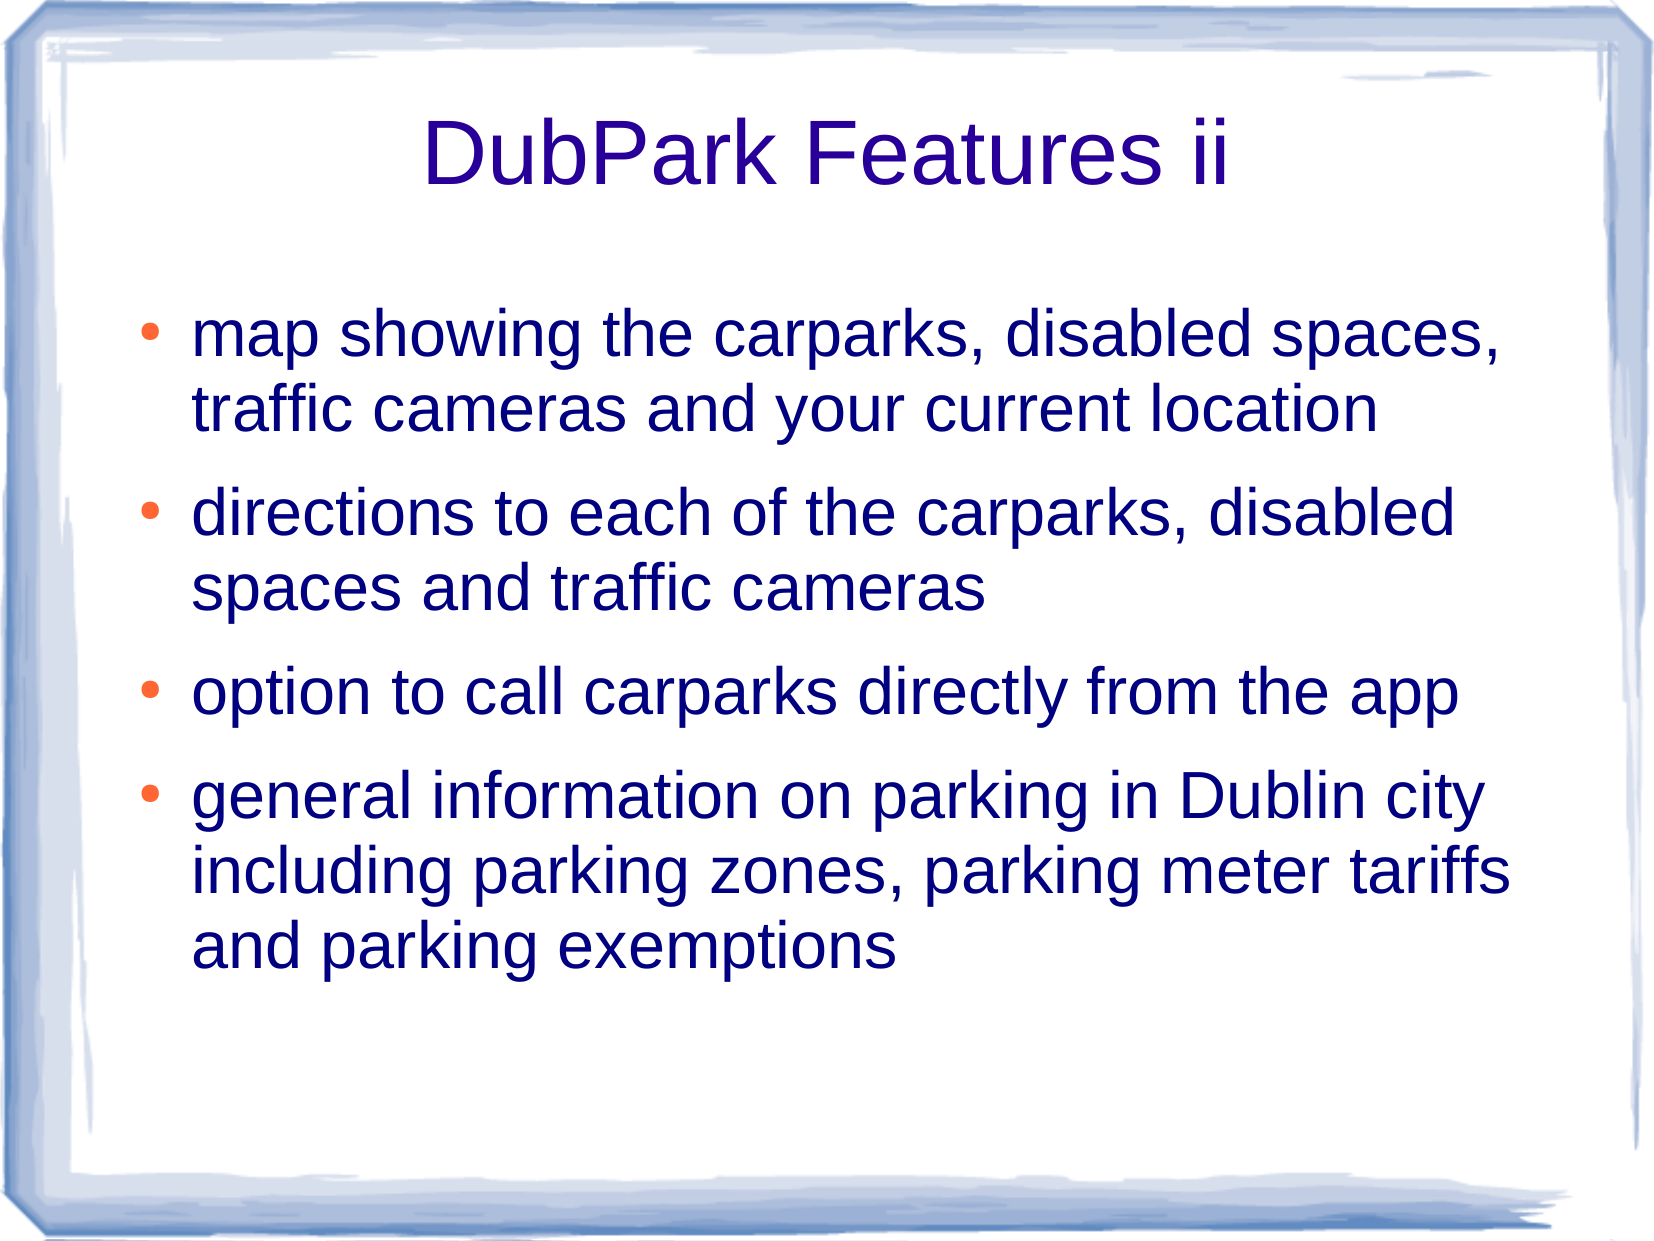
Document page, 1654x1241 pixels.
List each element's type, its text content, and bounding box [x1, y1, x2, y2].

picture [0, 0, 1654, 1241]
title DubPark Features ii [82, 49, 1571, 257]
list map showing the carparks, disabled spaces, traffic cameras and your current location directions to each of the carparks, disabled spaces and traffic cameras option to call carparks directly from the app general information on parking in Dublin city including parking zones, parking meter tariffs and parking exemptions [120, 296, 1574, 1085]
